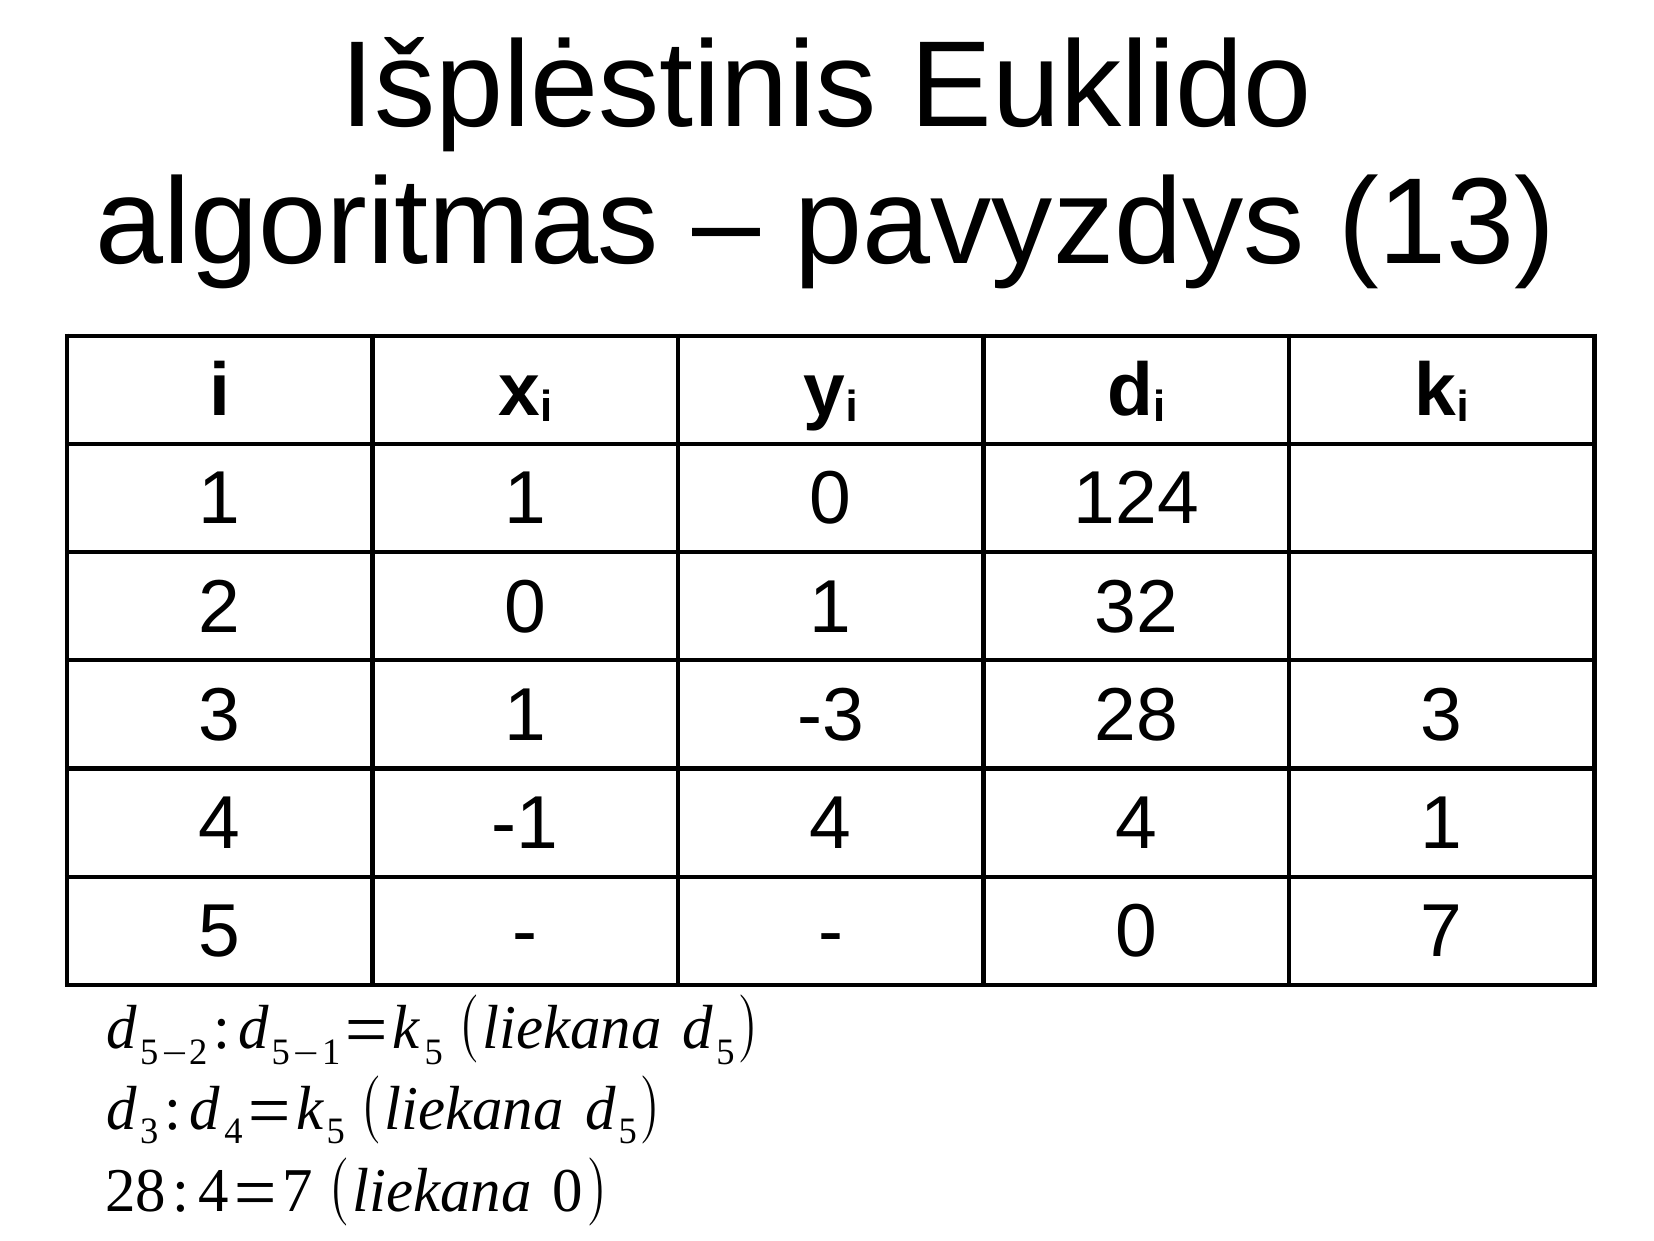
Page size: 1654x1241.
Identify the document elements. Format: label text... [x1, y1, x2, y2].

table_cell 2 [69, 554, 370, 658]
table_cell 1 [375, 662, 676, 766]
table_cell 0 [680, 446, 981, 550]
table_header di [986, 338, 1287, 442]
chart [99, 992, 764, 1229]
table_cell 3 [1291, 662, 1592, 766]
table_header ki [1291, 338, 1592, 442]
table_cell 5 [69, 879, 370, 983]
table_cell - [680, 879, 981, 983]
table_cell 0 [375, 554, 676, 658]
table_header i [69, 338, 370, 442]
table_cell 124 [986, 446, 1287, 550]
table_cell 3 [69, 662, 370, 766]
title Išplėstinis Euklido algoritmas – pavyzdys (13) [82, 16, 1571, 290]
table_cell -1 [375, 771, 676, 875]
table_header yi [680, 338, 981, 442]
table_cell 0 [986, 879, 1287, 983]
table_cell - [375, 879, 676, 983]
table_cell 1 [680, 554, 981, 658]
table_header xi [375, 338, 676, 442]
table_cell [1291, 446, 1592, 550]
table_cell 1 [69, 446, 370, 550]
table_cell 4 [680, 771, 981, 875]
table_cell 4 [69, 771, 370, 875]
table_cell 28 [986, 662, 1287, 766]
table_cell 1 [375, 446, 676, 550]
table_cell 7 [1291, 879, 1592, 983]
table_cell [1291, 554, 1592, 658]
table_cell 4 [986, 771, 1287, 875]
table_cell 32 [986, 554, 1287, 658]
table_cell -3 [680, 662, 981, 766]
table_cell 1 [1291, 771, 1592, 875]
